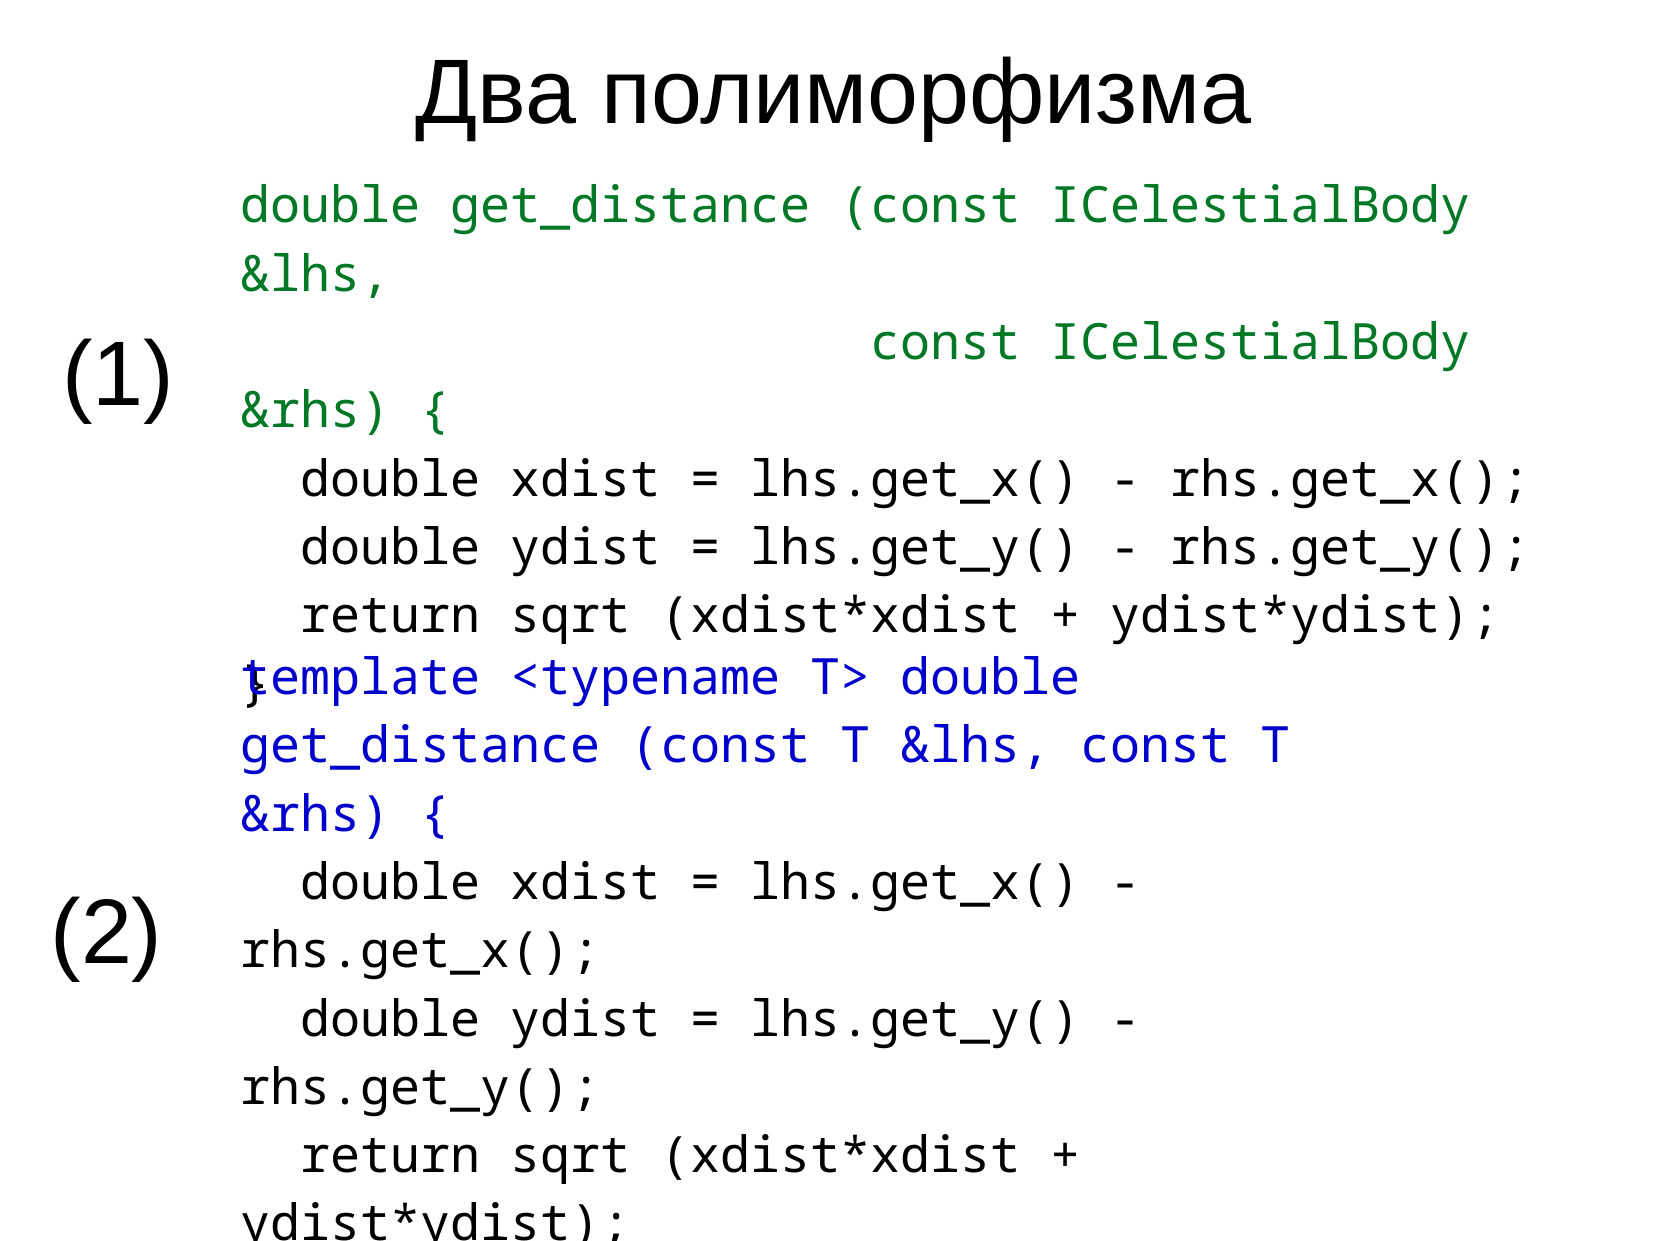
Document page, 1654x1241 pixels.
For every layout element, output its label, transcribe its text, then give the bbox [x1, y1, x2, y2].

subtitle double get_distance (const ICelestialBody &lhs, const ICelestialBody &rhs) { double xdist = lhs.get_x() - rhs.get_x(); double ydist = lhs.get_y() - rhs.get_y(); return sqrt (xdist*xdist + ydist*ydist); } [240, 225, 1534, 661]
title (2) [15, 857, 199, 1006]
title Два полиморфизма [90, 17, 1579, 166]
text_box template <typename T> double get_distance (const T &lhs, const T &rhs) { double xdist = lhs.get_x() - rhs.get_x(); double ydist = lhs.get_y() - rhs.get_y(); return sqrt (xdist*xdist + ydist*ydist); } [240, 765, 1414, 1201]
title (1) [26, 300, 211, 448]
